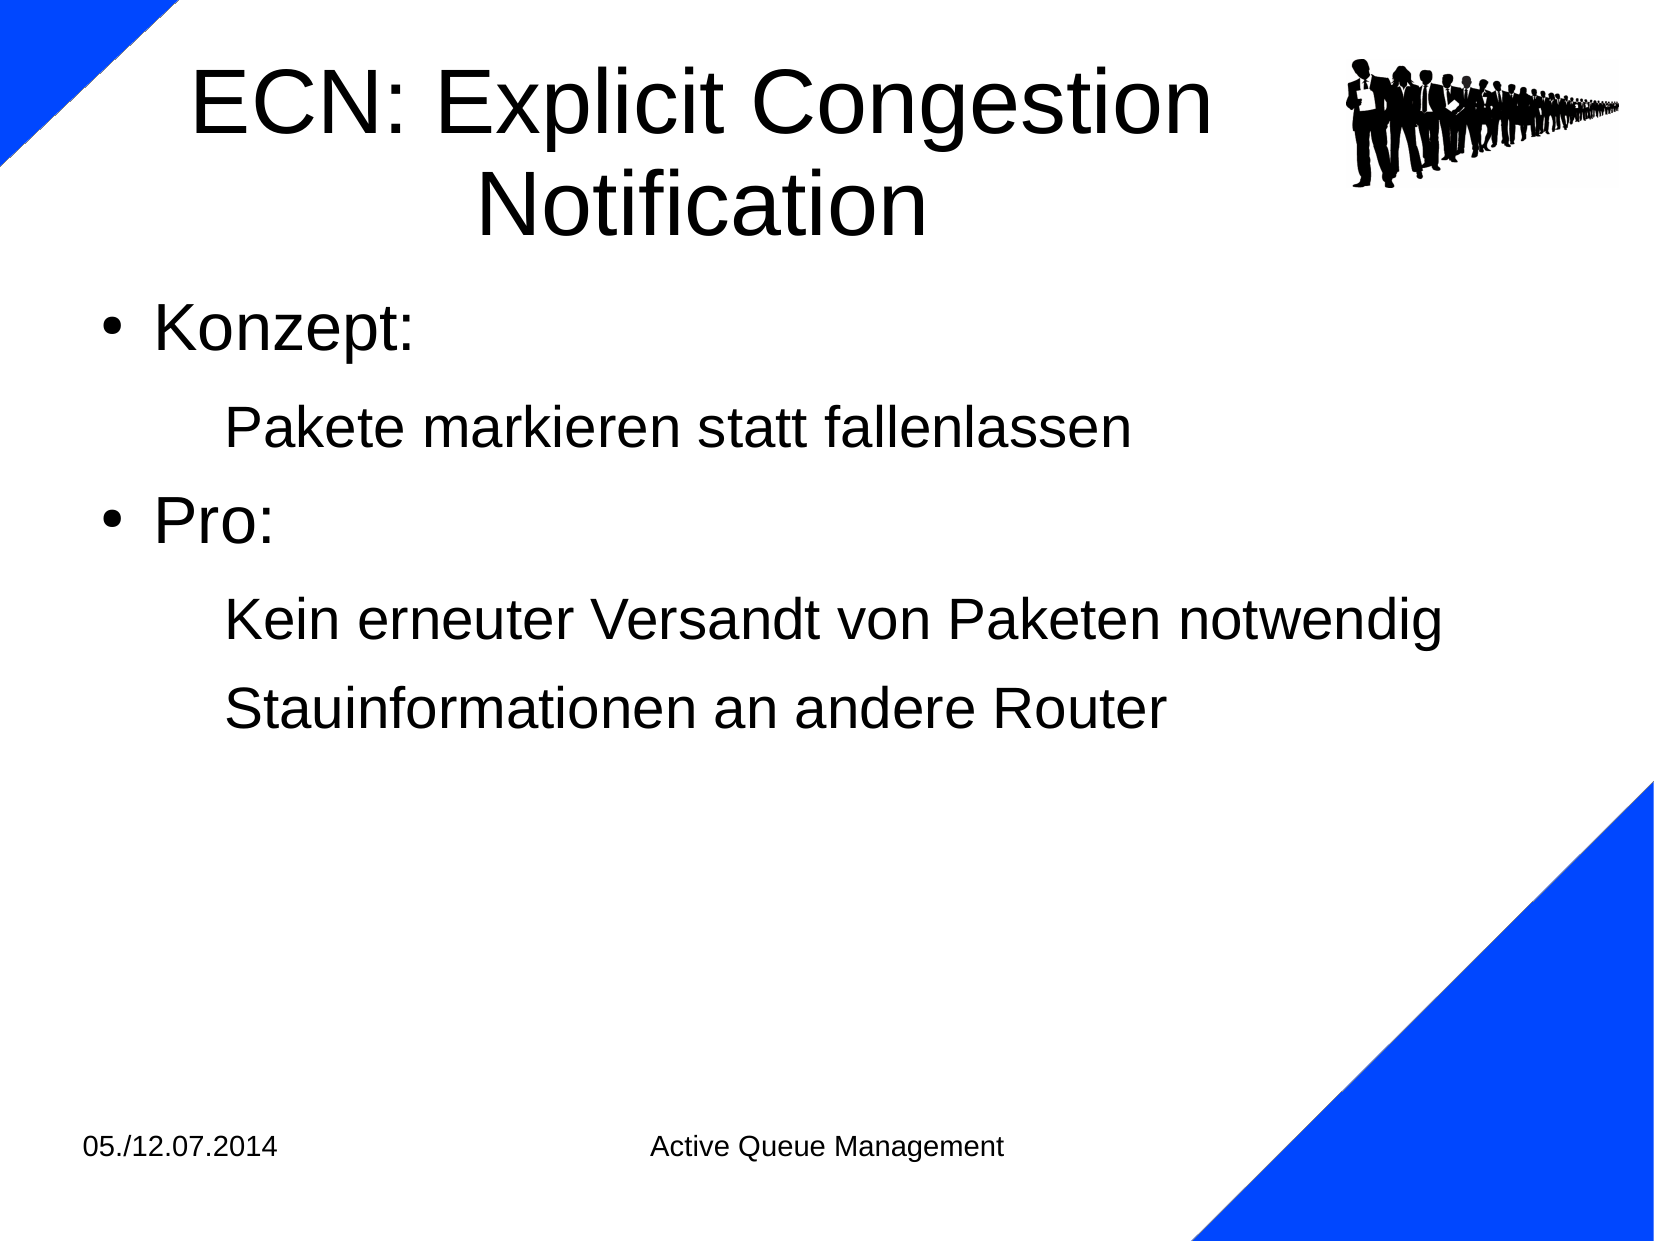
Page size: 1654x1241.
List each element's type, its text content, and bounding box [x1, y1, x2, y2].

title ECN: Explicit Congestion Notification [82, 49, 1323, 257]
list Konzept: Pakete markieren statt fallenlassen Pro: Kein erneuter Versandt von Paketen notwendig Stauinformationen an andere Router [82, 290, 1571, 1010]
picture [1346, 59, 1619, 188]
